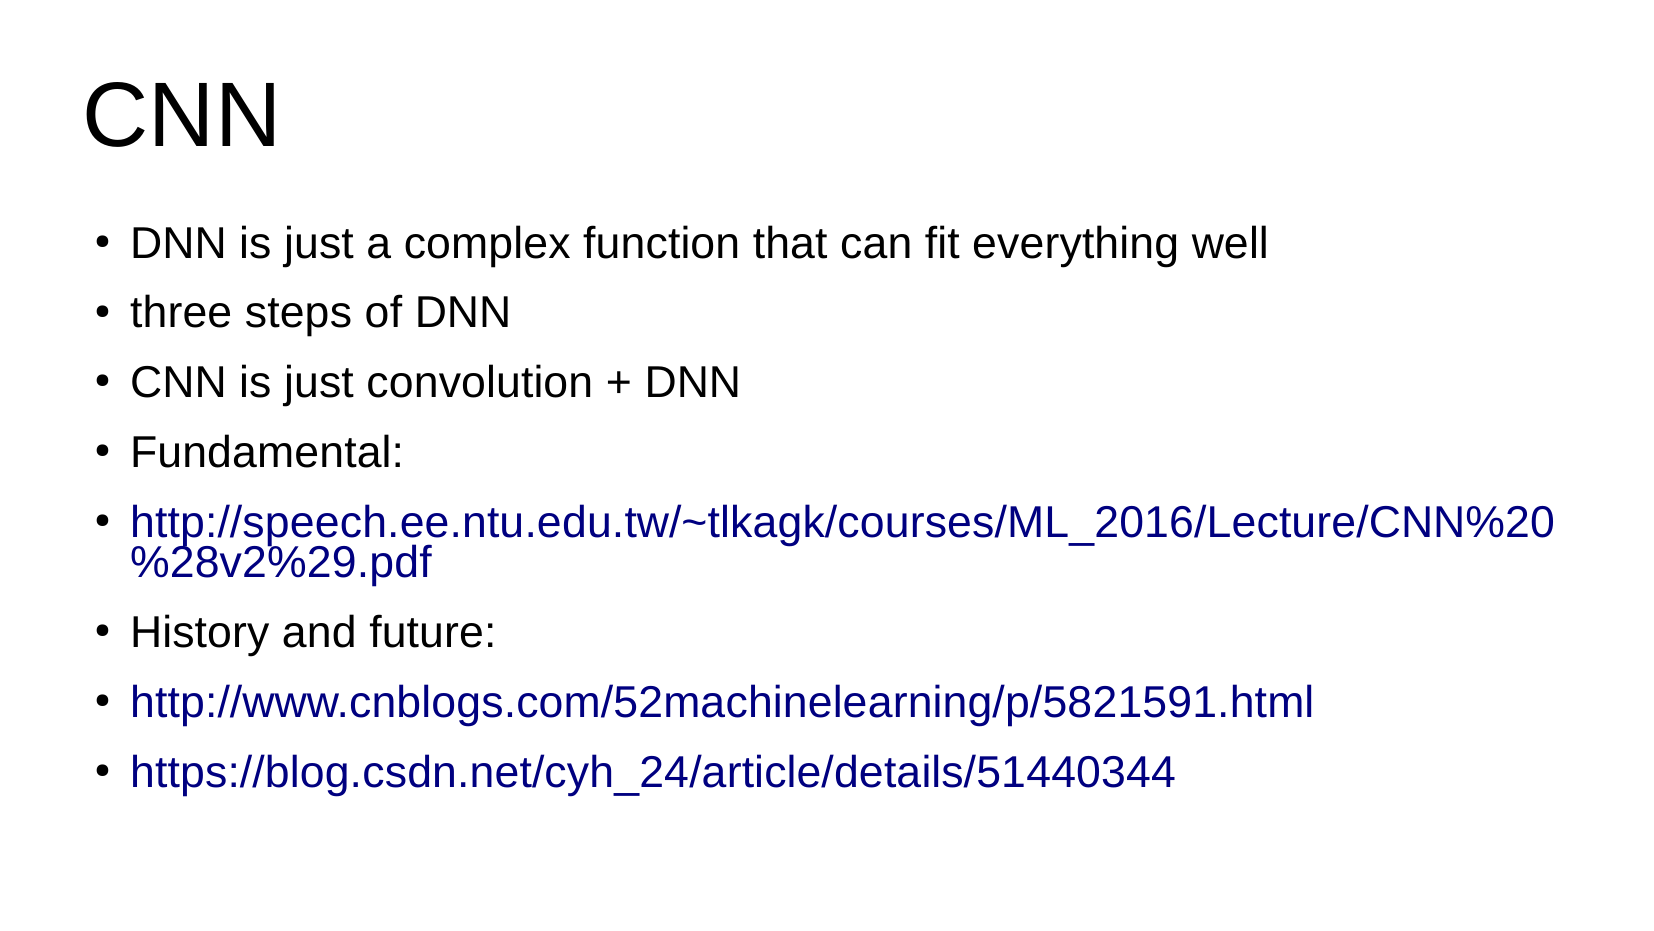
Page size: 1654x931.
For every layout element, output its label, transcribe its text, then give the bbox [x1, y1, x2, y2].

title CNN [82, 37, 1571, 193]
list DNN is just a complex function that can fit everything well three steps of DNN CNN is just convolution + DNN Fundamental: http://speech.ee.ntu.edu.tw/~tlkagk/courses/ML_2016/Lecture/CNN%20%28v2%29.pdf History and future: http://www.cnblogs.com/52machinelearning/p/5821591.html https://blog.csdn.net/cyh_24/article/details/51440344 [82, 217, 1571, 758]
